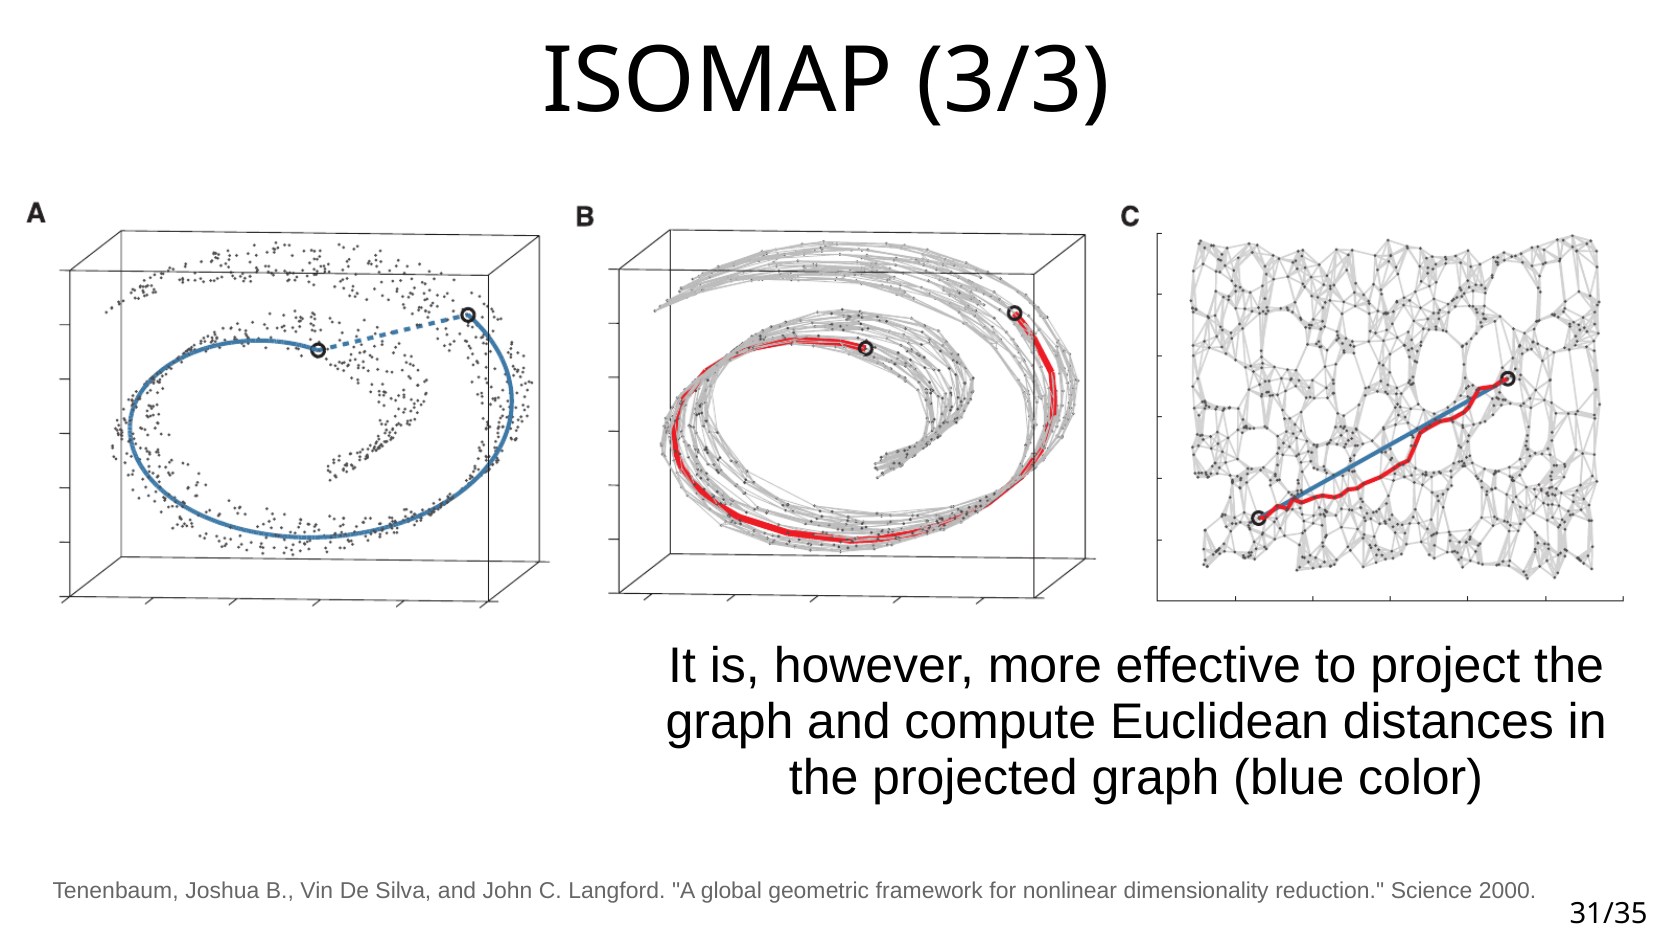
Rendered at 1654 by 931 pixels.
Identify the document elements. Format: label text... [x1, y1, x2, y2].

picture [0, 189, 1653, 616]
text_box Tenenbaum, Joshua B., Vin De Silva, and John C. Langford. "A global geometric framework for nonlinear dimensionality reduction." Science 2000. [0, 870, 1591, 931]
title ISOMAP (3/3) [82, 1, 1571, 151]
text_box It is, however, more effective to project the graph and compute Euclidean distances in the projected graph (blue color) [648, 630, 1624, 813]
